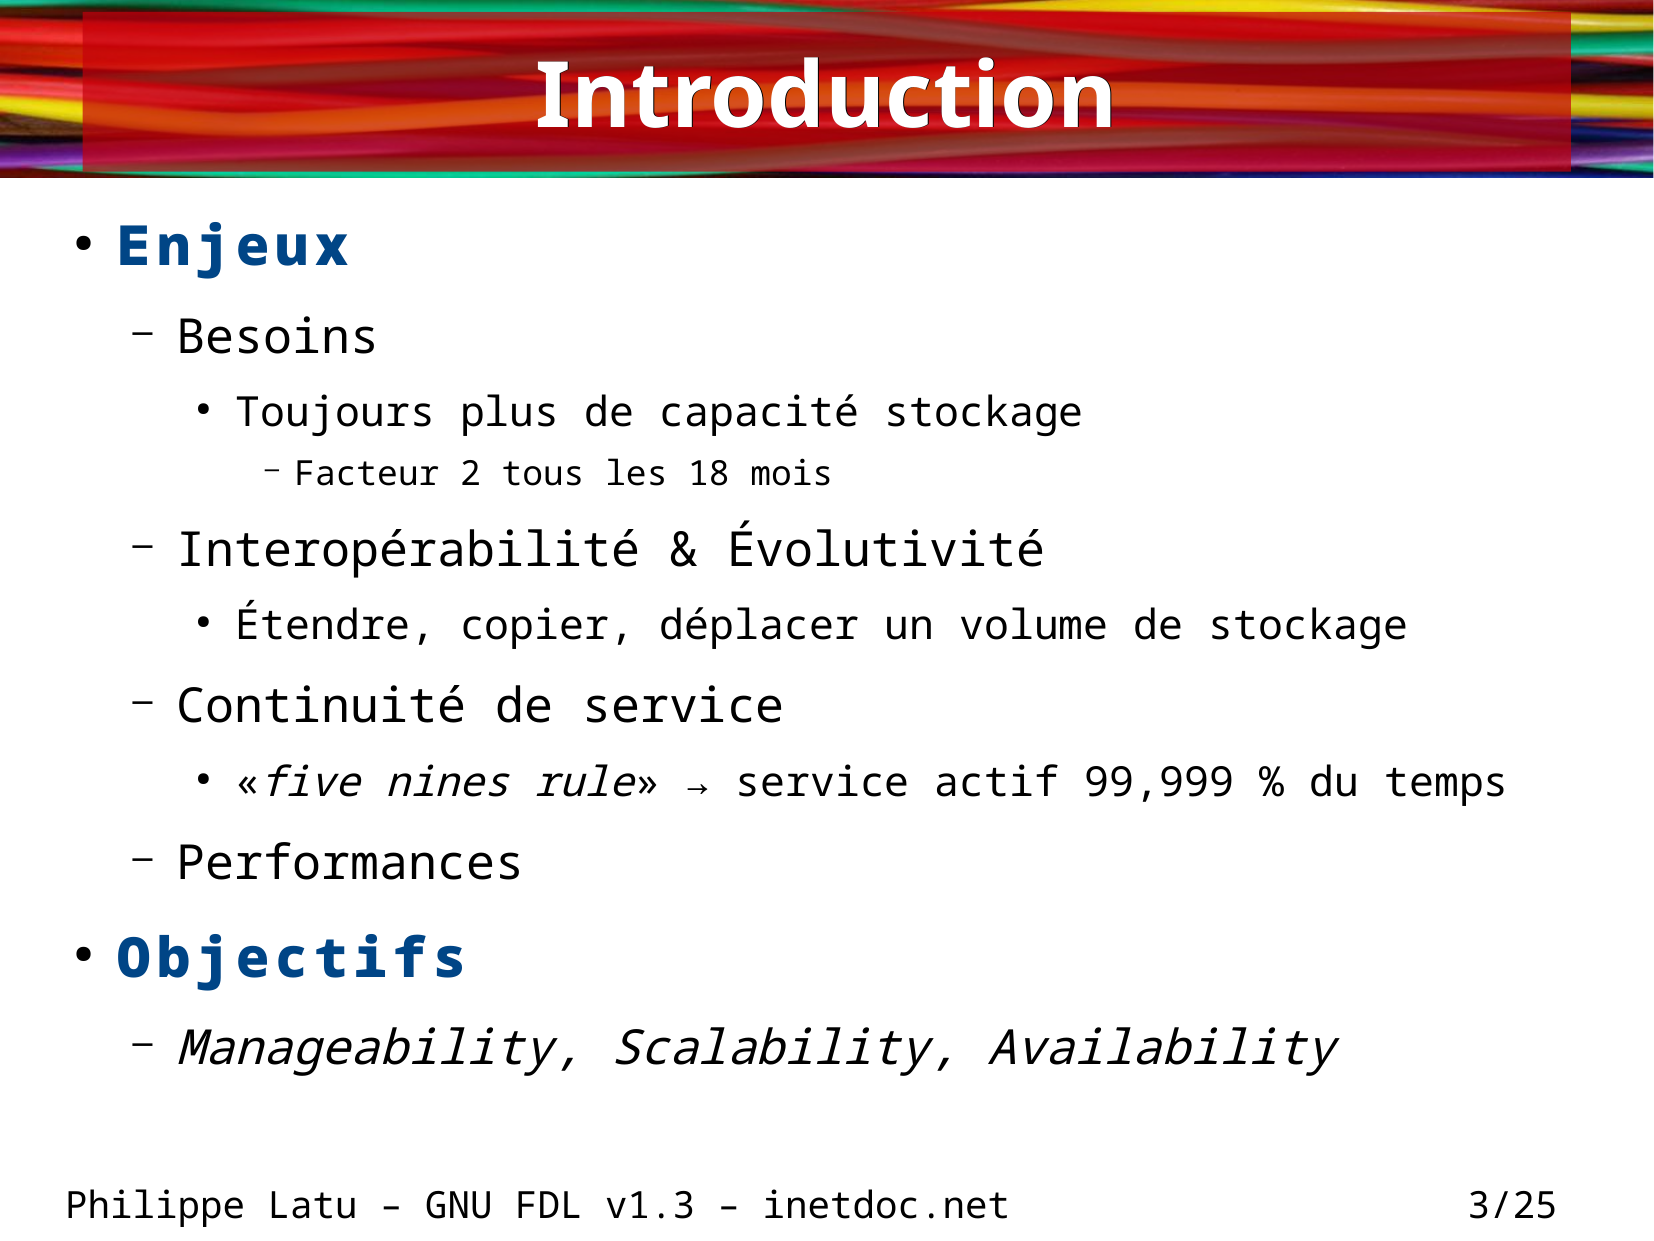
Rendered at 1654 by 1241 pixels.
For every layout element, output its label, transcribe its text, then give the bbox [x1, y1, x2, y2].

title Introduction [82, 11, 1571, 172]
list Enjeux Besoins Toujours plus de capacité stockage Facteur 2 tous les 18 mois Interopérabilité & Évolutivité Étendre, copier, déplacer un volume de stockage Continuité de service «five nines rule» → service actif 99,999 % du temps Performances Objectifs Manageability, Scalability, Availability [59, 206, 1571, 1098]
picture [0, 0, 1654, 178]
text_box Philippe Latu – GNU FDL v1.3 – inetdoc.net <numéro>/25 [59, 1133, 1595, 1237]
